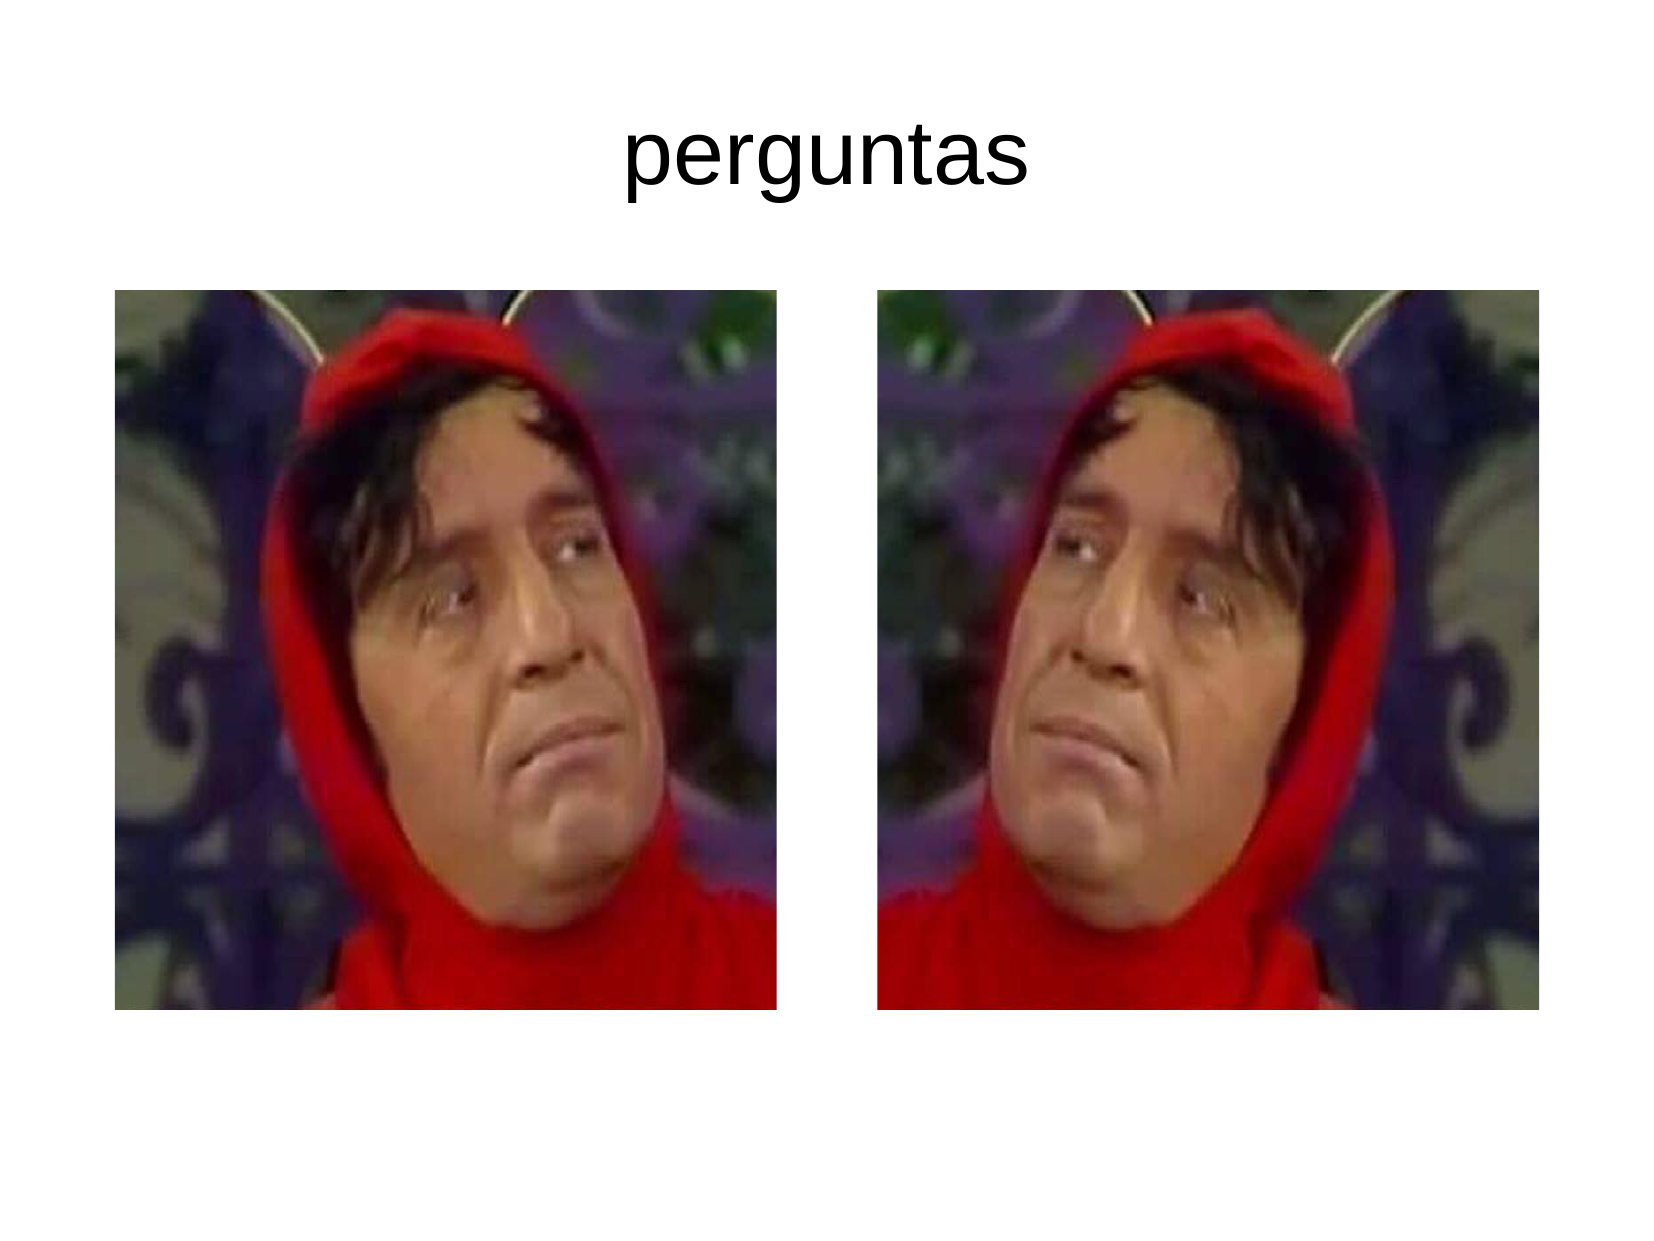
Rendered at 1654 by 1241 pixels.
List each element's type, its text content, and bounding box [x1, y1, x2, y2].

picture [114, 290, 777, 1010]
title perguntas [82, 49, 1571, 257]
picture [877, 290, 1540, 1010]
